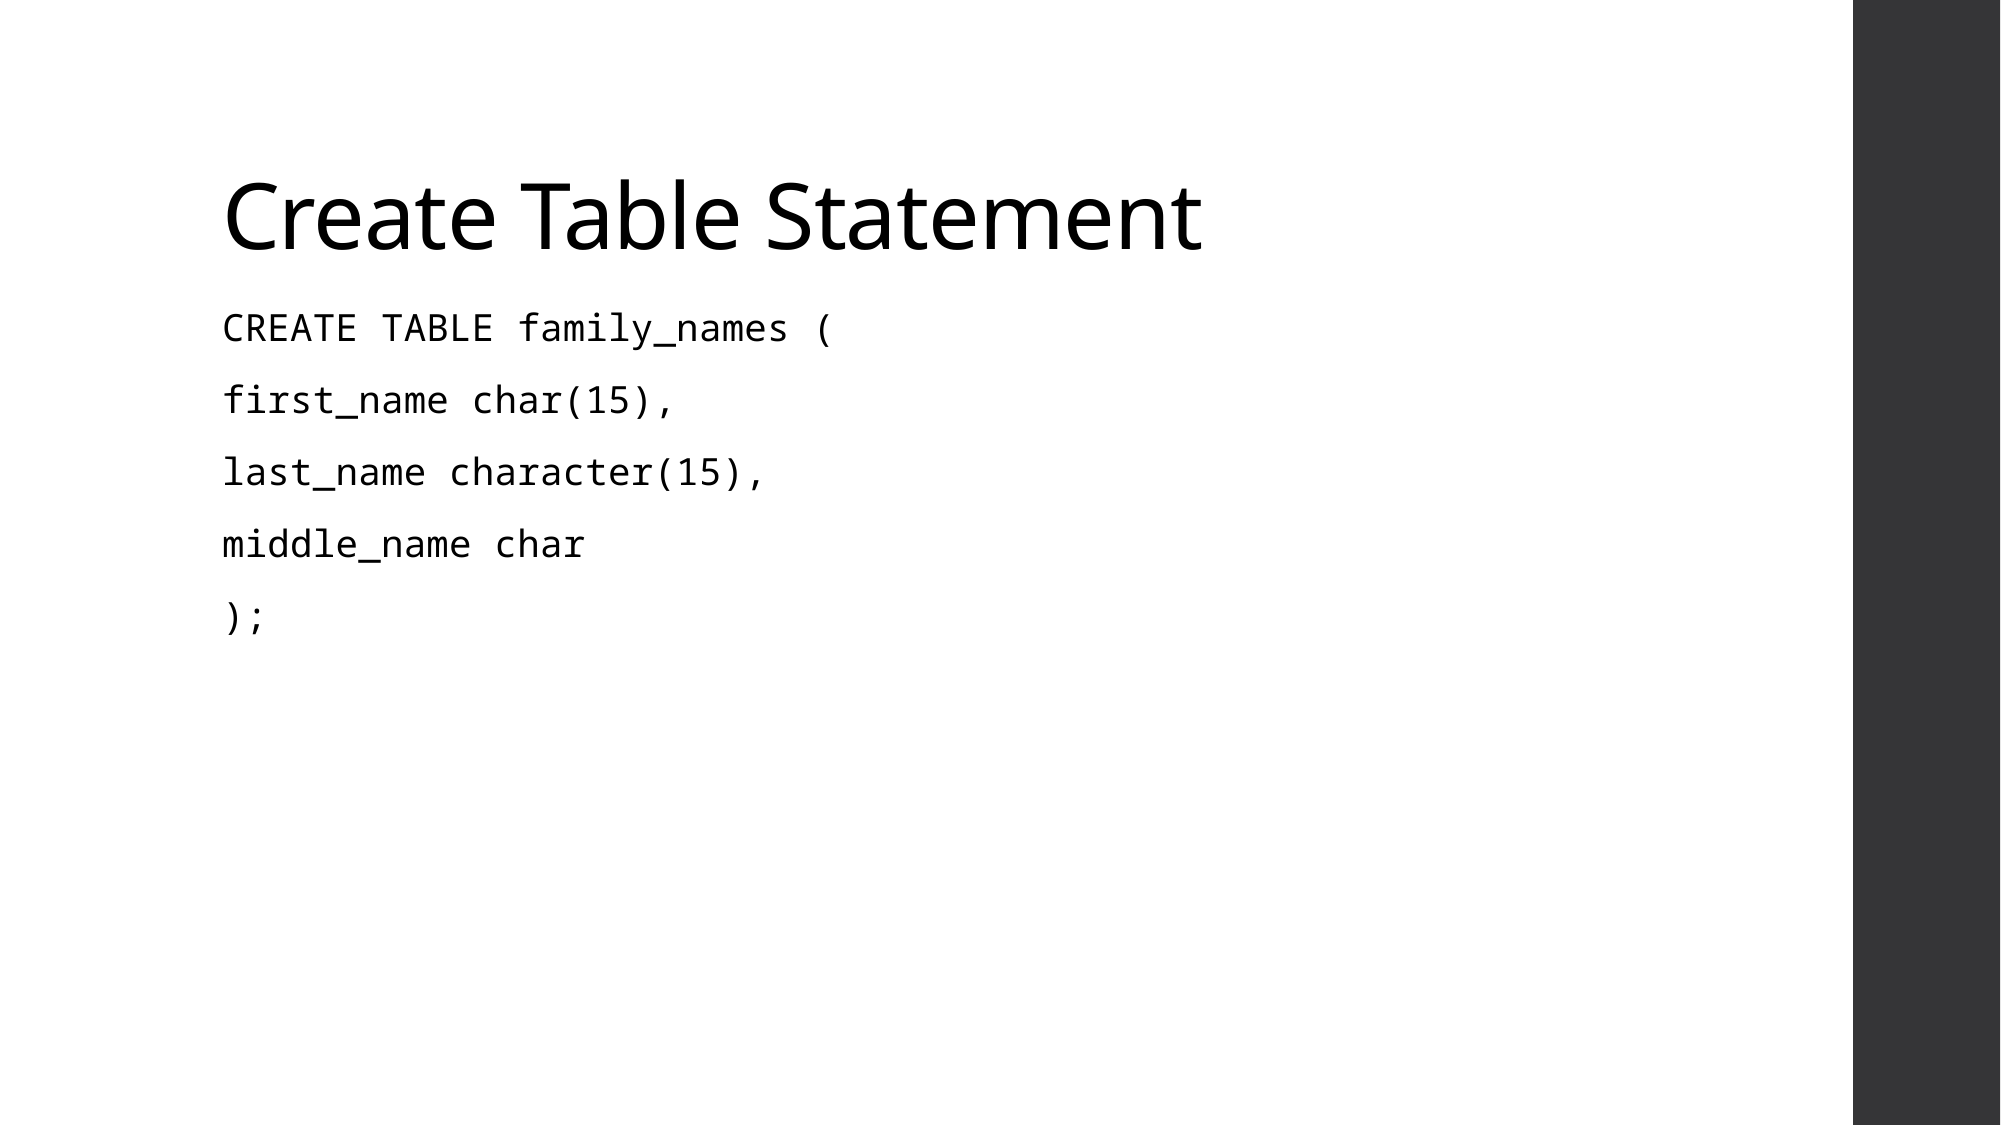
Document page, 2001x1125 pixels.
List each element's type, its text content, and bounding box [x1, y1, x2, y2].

title Create Table Statement [206, 60, 1797, 278]
list CREATE TABLE family_names ( first_name char(15), last_name character(15), middle_name char ); [206, 299, 1617, 1014]
